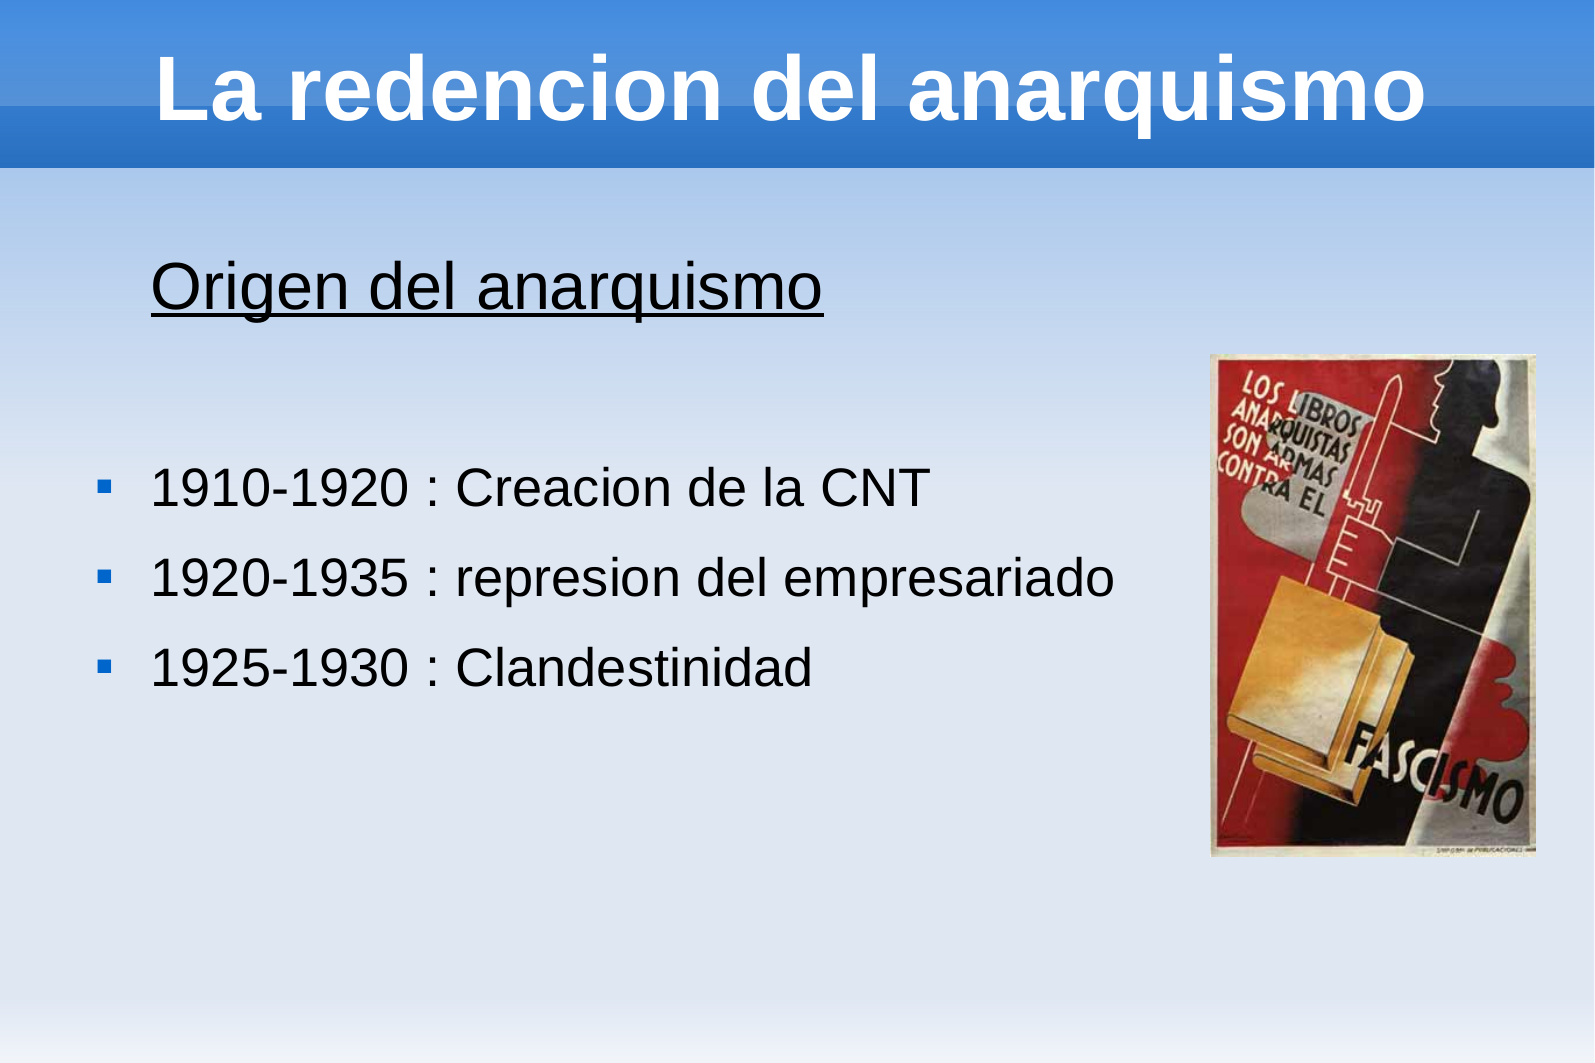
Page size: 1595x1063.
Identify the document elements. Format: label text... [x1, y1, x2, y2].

title La redencion del anarquismo [74, 7, 1510, 171]
list Origen del anarquismo 1910-1920 : Creacion de la CNT 1920-1935 : represion del empresariado 1925-1930 : Clandestinidad [79, 248, 1515, 936]
picture [0, 0, 1595, 1063]
